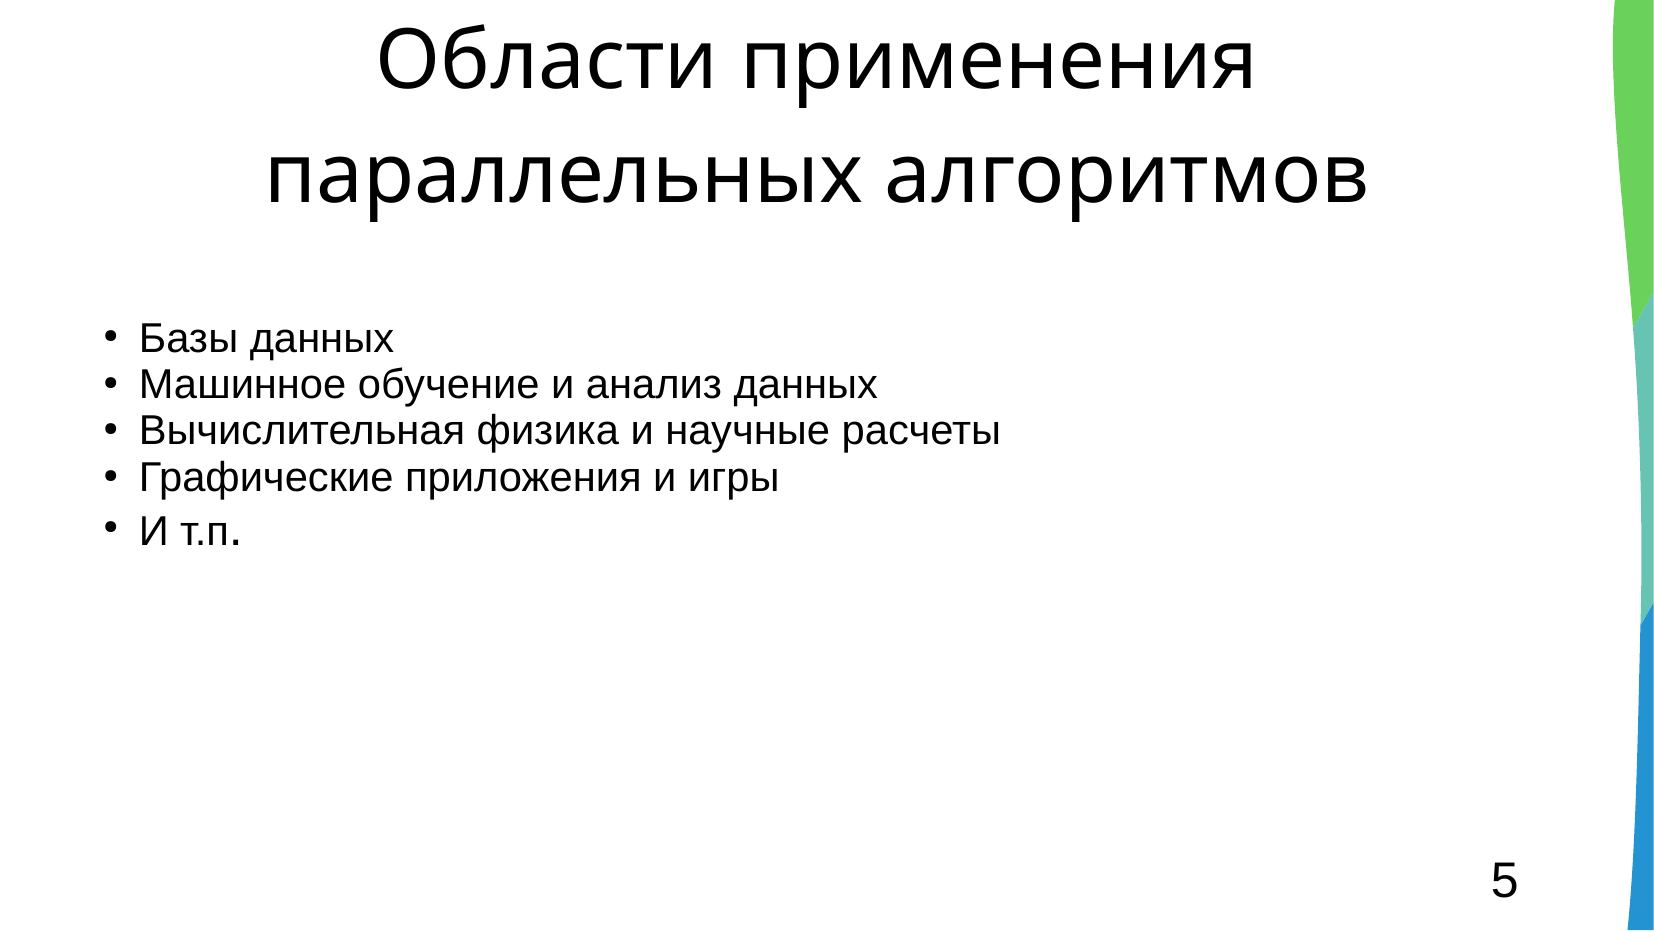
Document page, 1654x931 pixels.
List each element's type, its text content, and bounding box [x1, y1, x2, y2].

text_box <number> [1476, 845, 1654, 916]
text_box Базы данных Машинное обучение и анализ данных Вычислительная физика и научные расчеты Графические приложения и игры И т.п. [88, 306, 1565, 768]
title Области применения параллельных алгоритмов [105, 0, 1530, 228]
